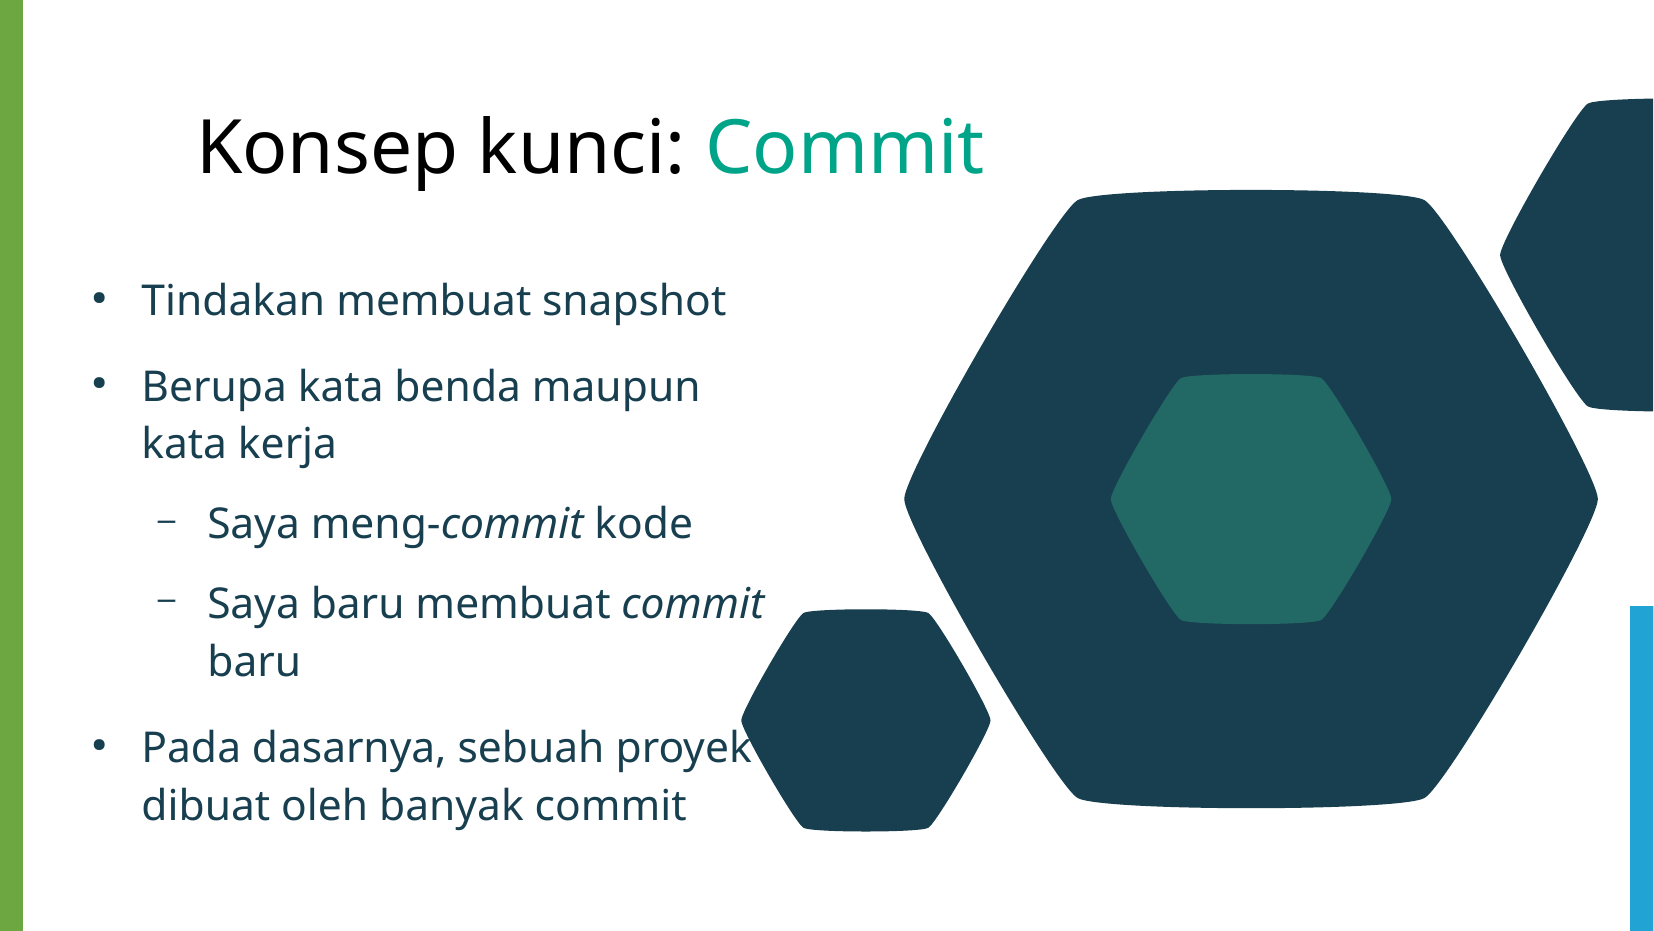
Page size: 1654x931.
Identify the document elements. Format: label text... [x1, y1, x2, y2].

list Tindakan membuat snapshot Berupa kata benda maupun kata kerja Saya meng-commit kode Saya baru membuat commit baru Pada dasarnya, sebuah proyek dibuat oleh banyak commit [75, 270, 781, 841]
title Konsep kunci: Commit [82, 50, 1099, 239]
text_box [741, 609, 991, 832]
text_box [904, 189, 1598, 809]
text_box [1500, 98, 1654, 412]
